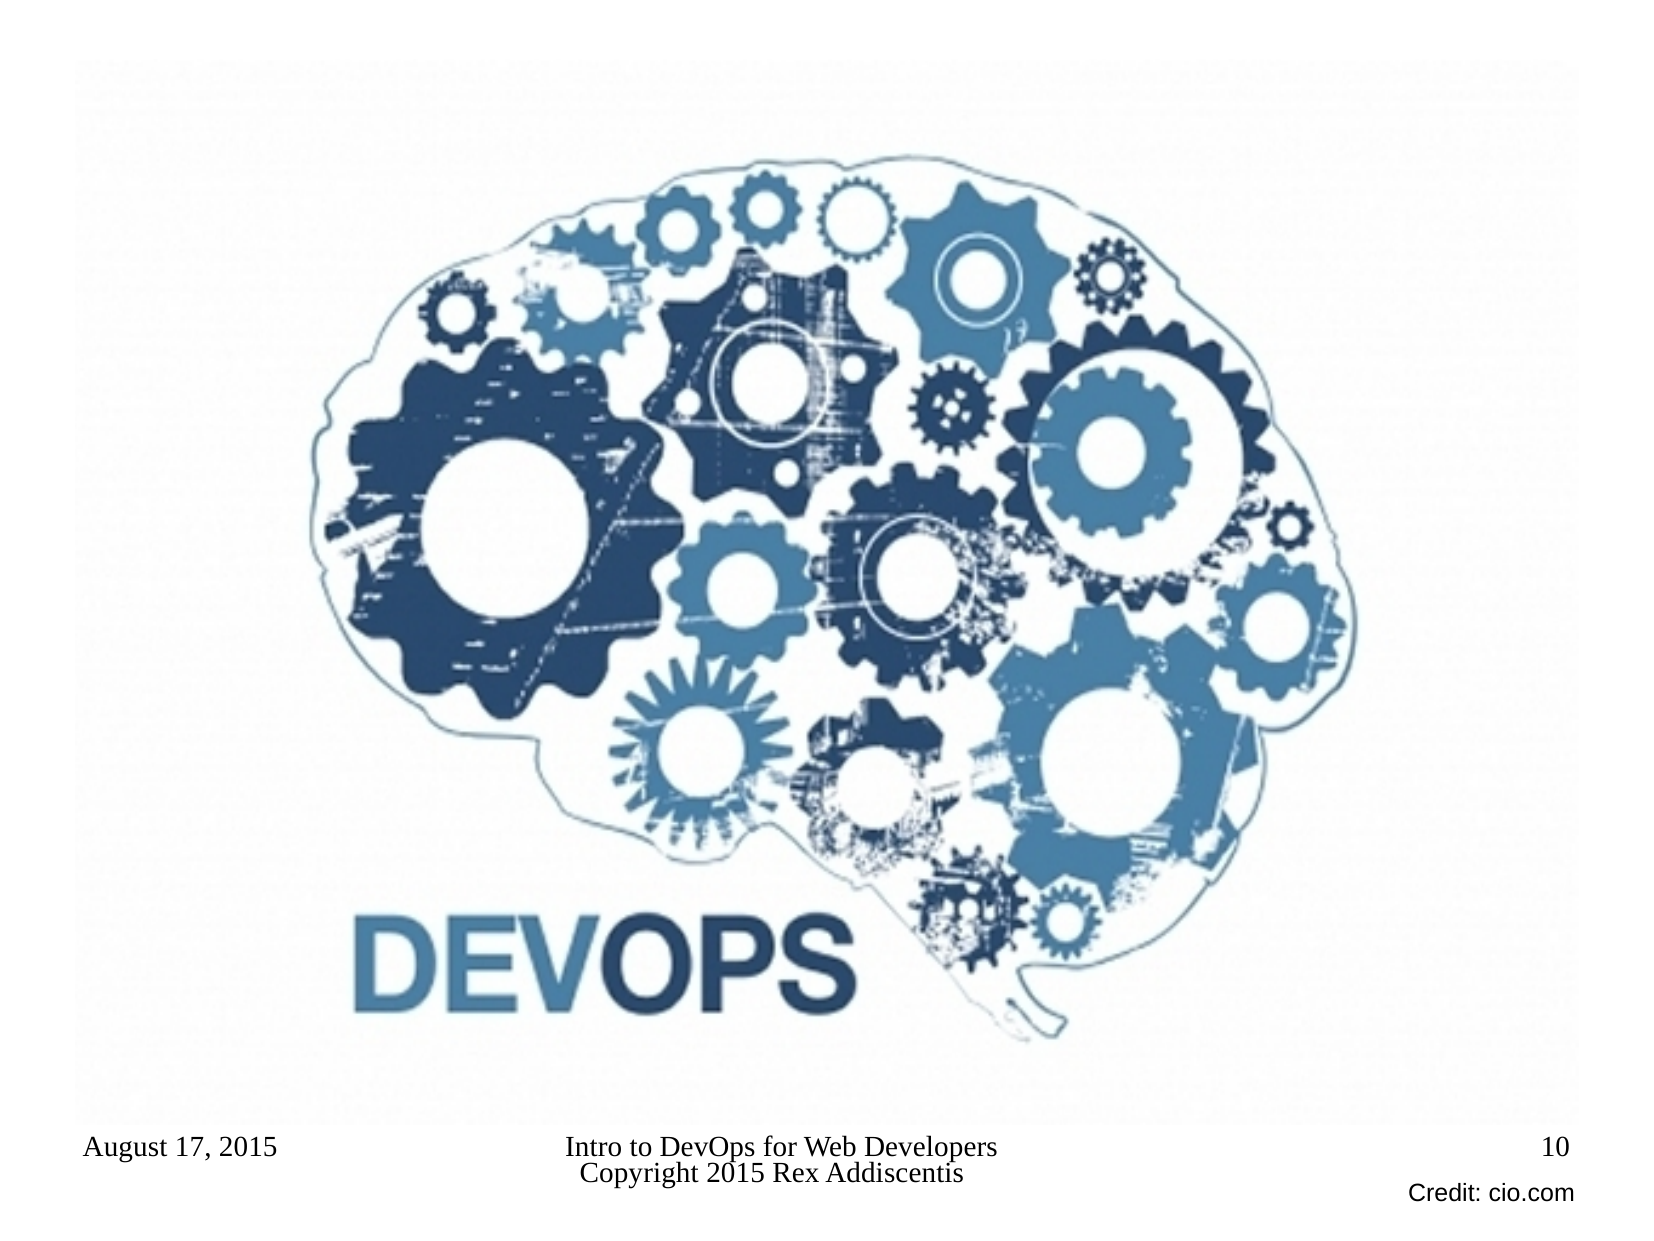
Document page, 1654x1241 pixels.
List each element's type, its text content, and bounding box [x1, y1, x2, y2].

title Credit: cio.com [60, 1170, 1576, 1216]
picture [75, 59, 1579, 1126]
